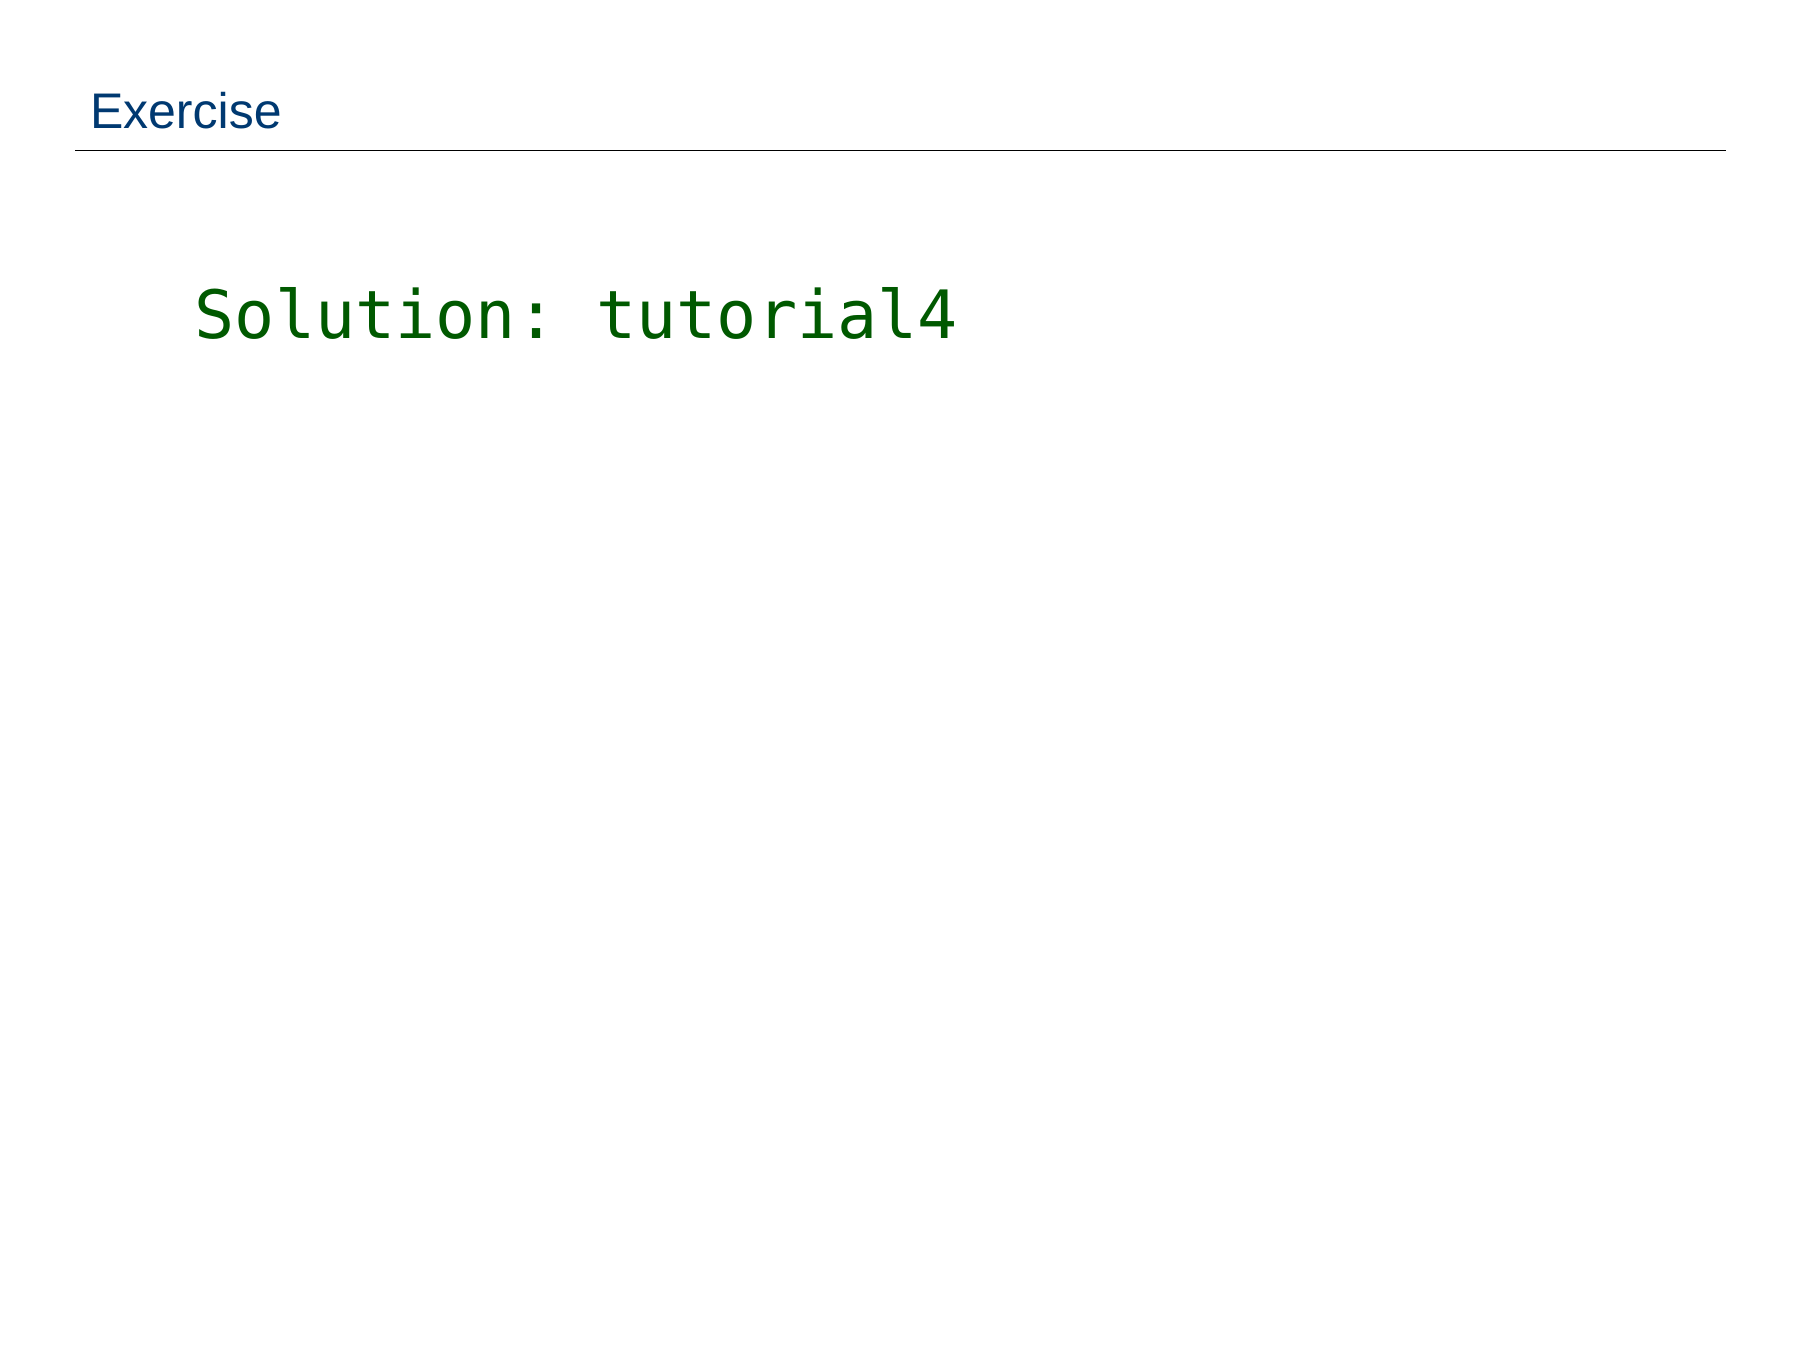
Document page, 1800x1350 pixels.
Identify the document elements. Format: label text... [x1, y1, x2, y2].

title Exercise [90, 38, 1710, 147]
text_box Solution: tutorial4 [179, 269, 1426, 362]
